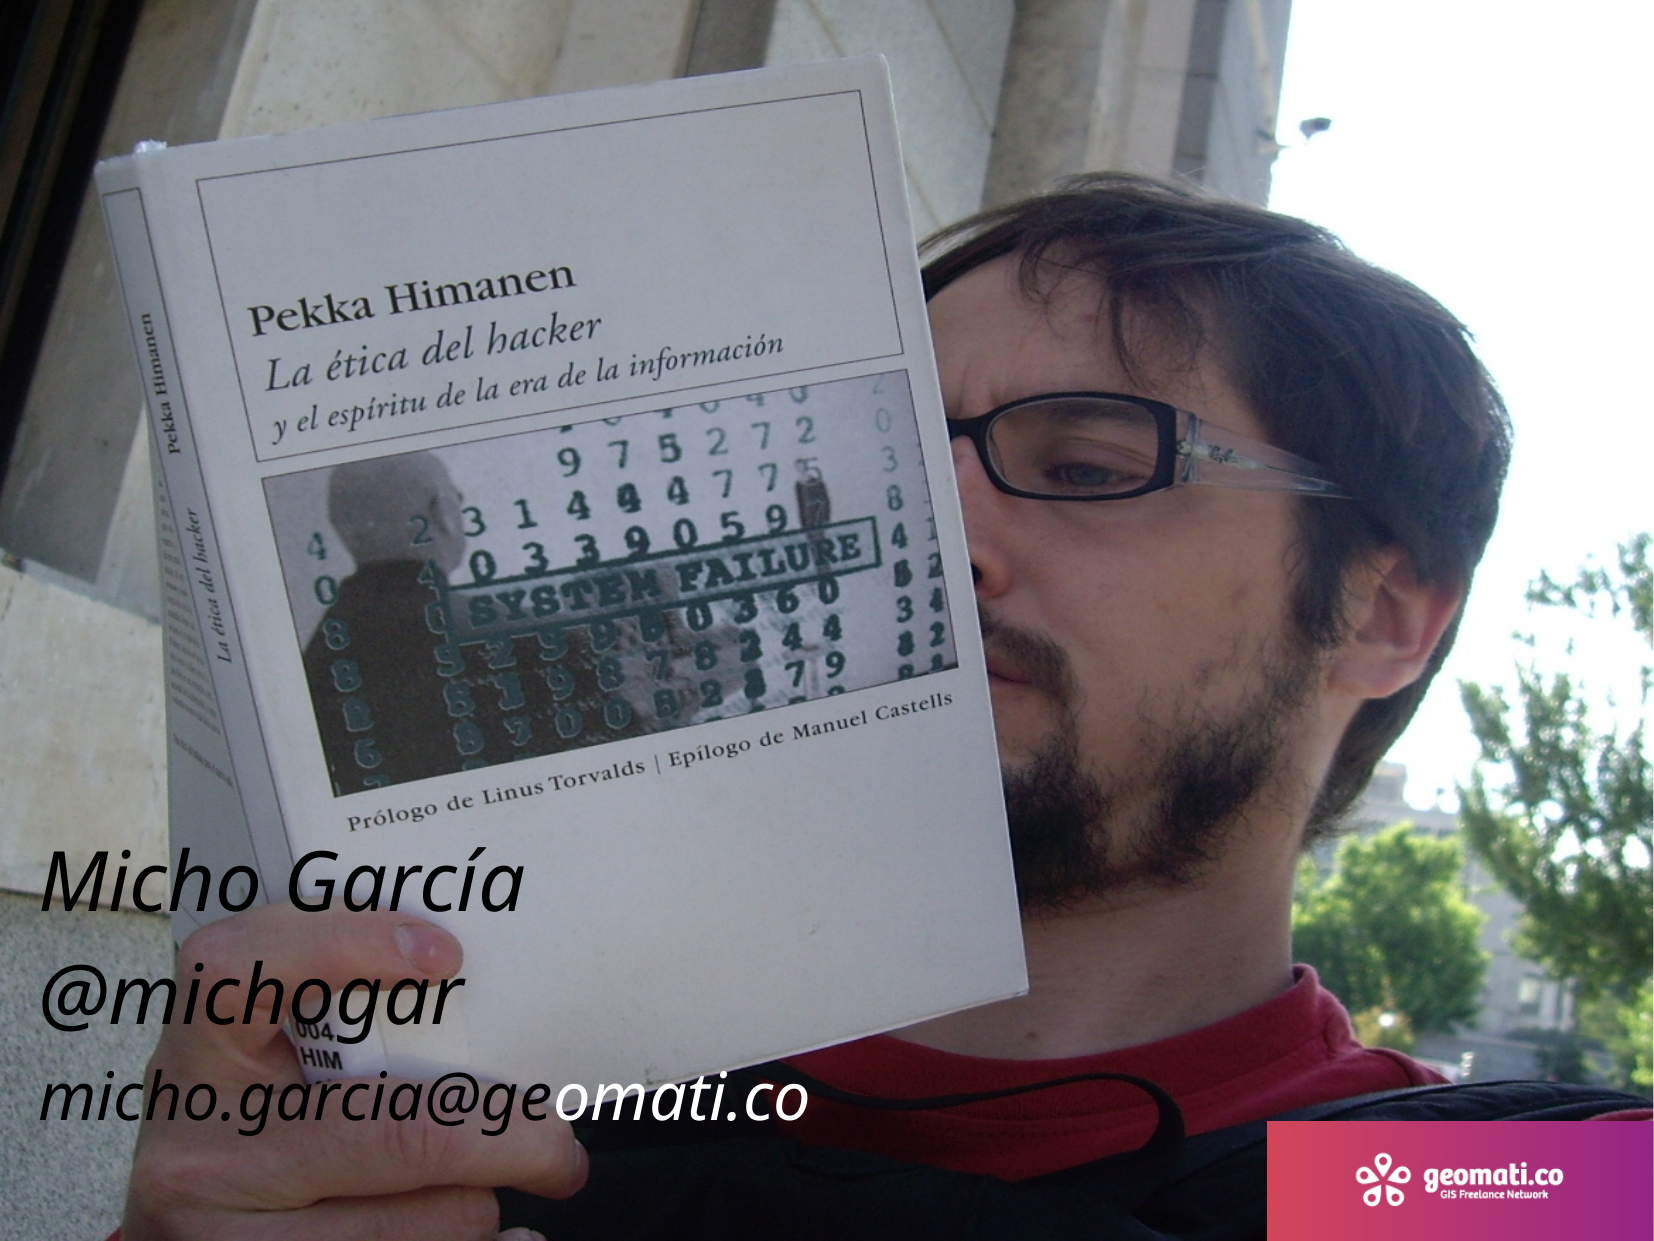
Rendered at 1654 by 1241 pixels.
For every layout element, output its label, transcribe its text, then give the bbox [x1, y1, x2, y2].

text_box Micho García @michogar micho.garcia@geomati.co [23, 814, 1052, 1193]
picture [0, 0, 1654, 1241]
